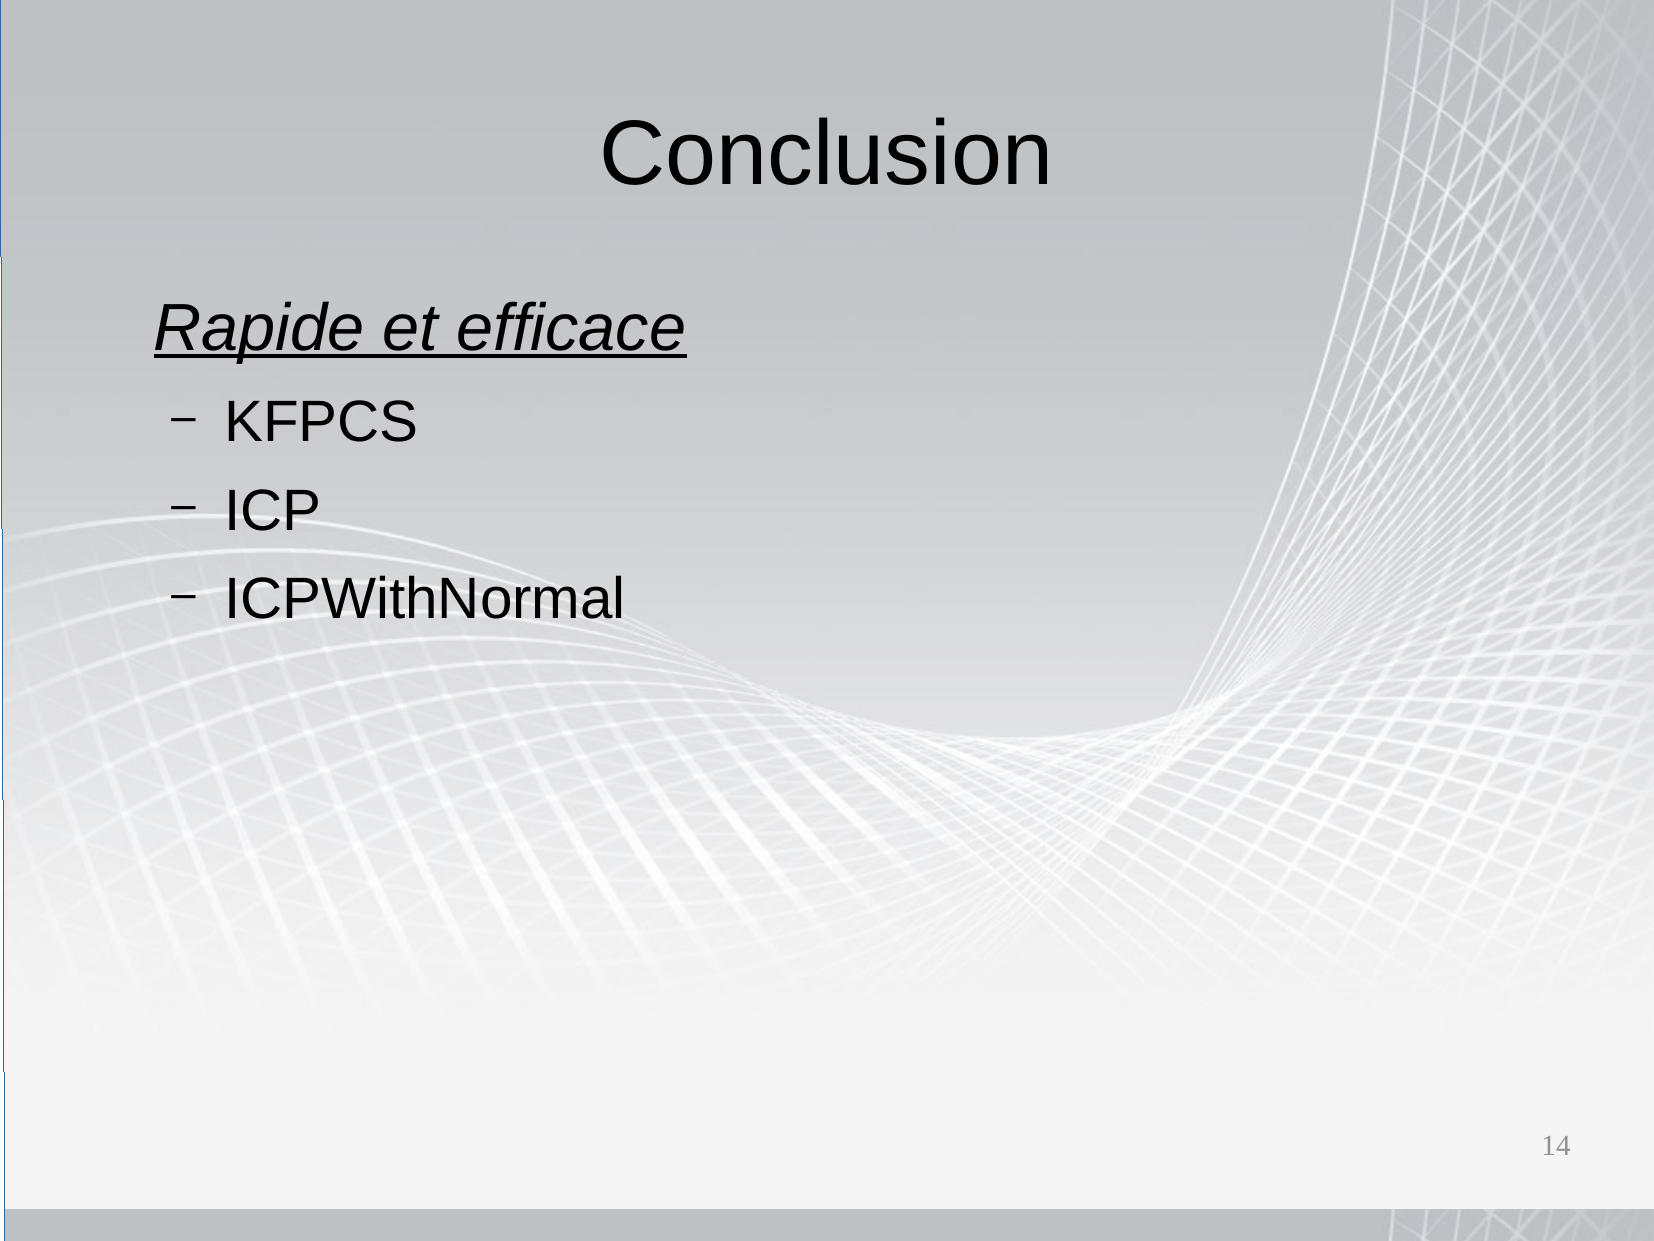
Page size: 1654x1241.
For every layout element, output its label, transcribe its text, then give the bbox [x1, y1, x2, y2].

list Rapide et efficace KFPCS ICP ICPWithNormal [82, 290, 1571, 1010]
title Conclusion [82, 49, 1571, 257]
text_box [0, 0, 1654, 1241]
